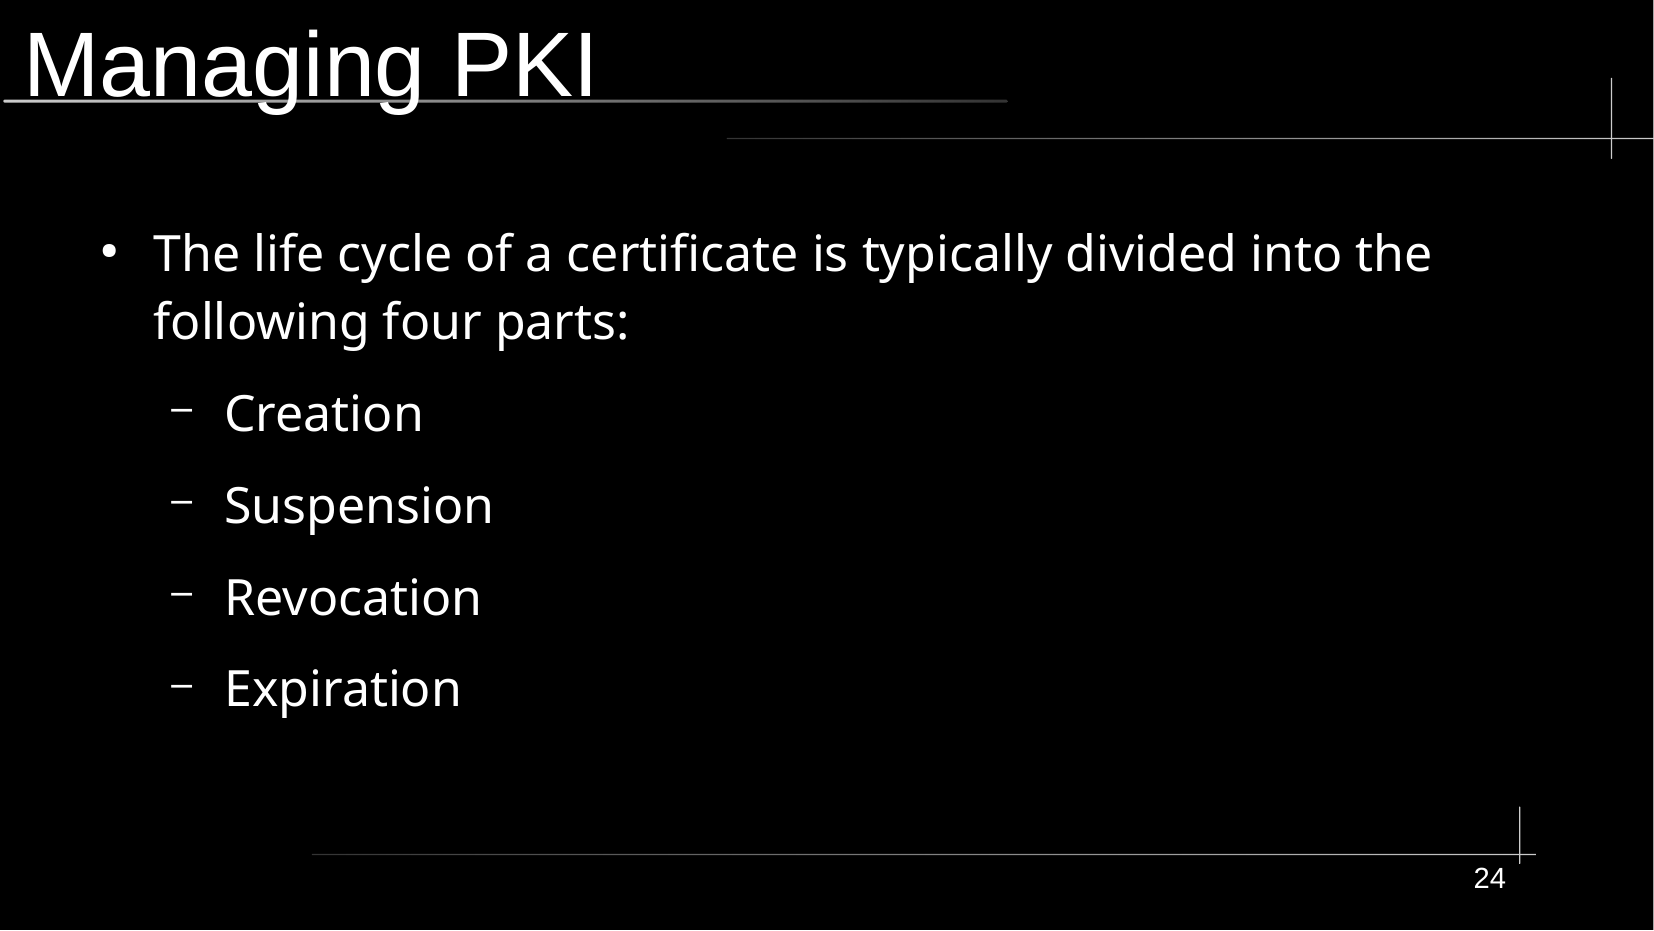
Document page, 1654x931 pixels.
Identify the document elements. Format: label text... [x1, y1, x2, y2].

list The life cycle of a certificate is typically divided into the following four parts: Creation Suspension Revocation Expiration [82, 217, 1571, 758]
title Managing PKI [23, 11, 1589, 119]
